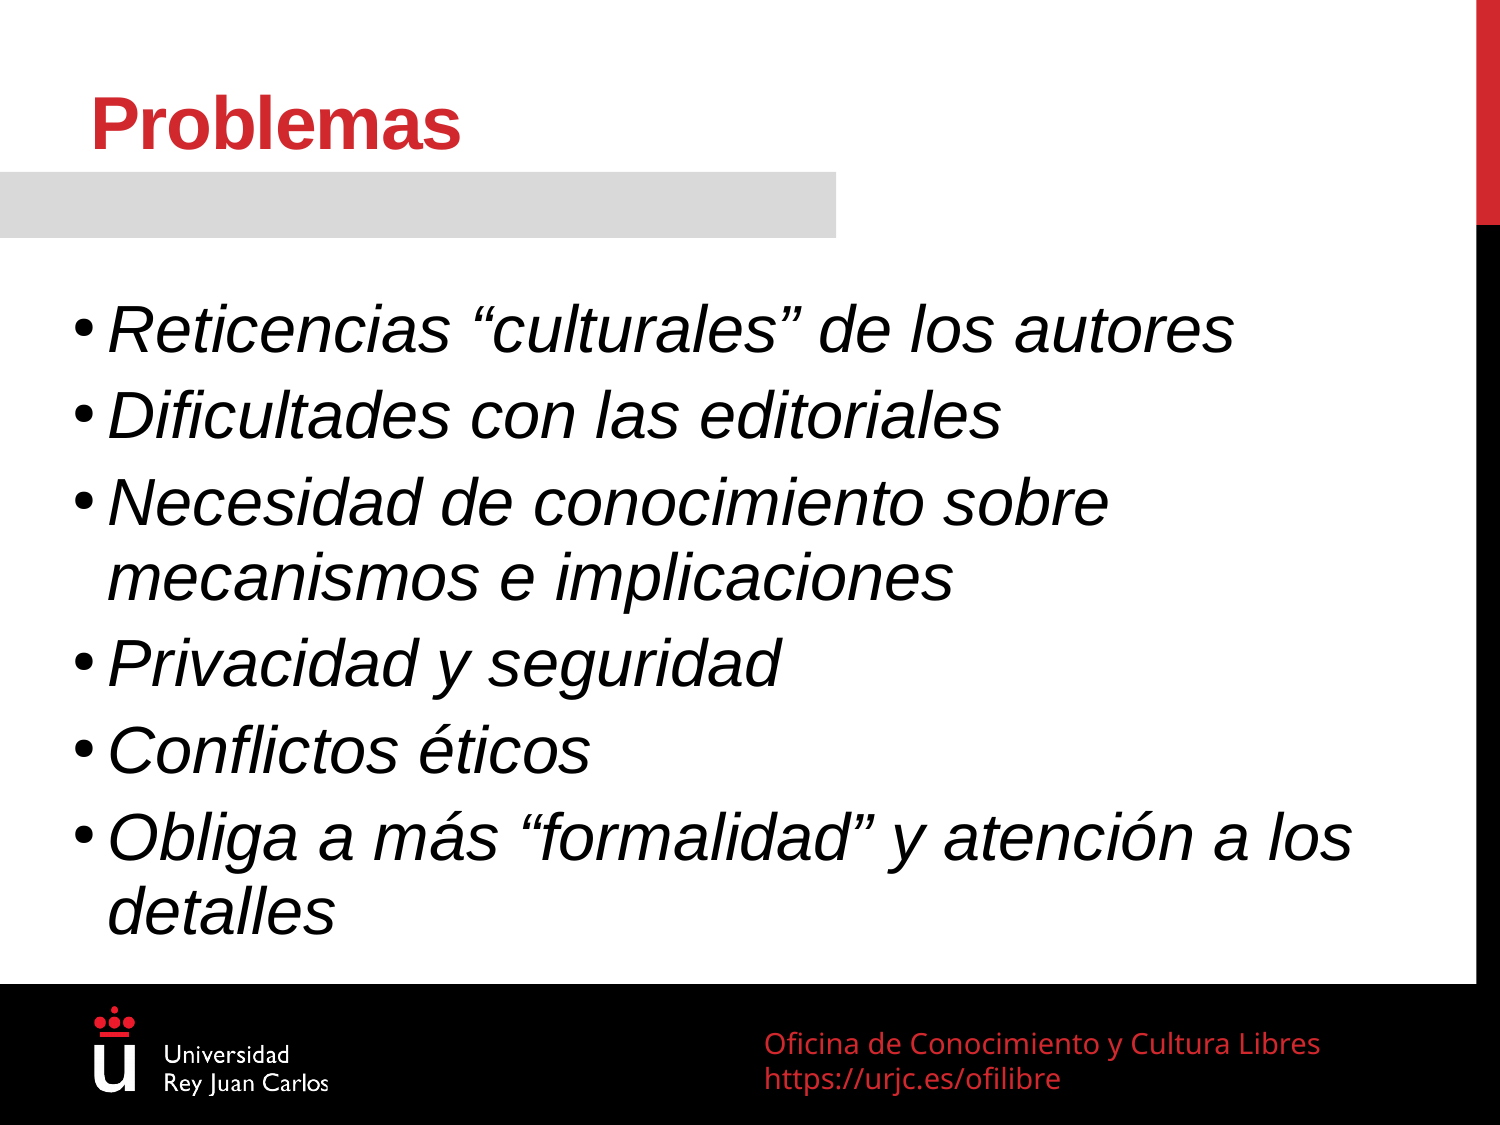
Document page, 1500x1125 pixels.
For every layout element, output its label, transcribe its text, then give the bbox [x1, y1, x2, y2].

picture [94, 1006, 328, 1096]
text_box Oficina de Conocimiento y Cultura Libres https://urjc.es/ofilibre [748, 1017, 1500, 1125]
text_box [0, 984, 1500, 1125]
title [75, 172, 1026, 250]
text_box Problemas [0, 24, 1326, 172]
text_box Reticencias “culturales” de los autores Dificultades con las editoriales Necesidad de conocimiento sobre mecanismos e implicaciones Privacidad y seguridad Conflictos éticos Obliga a más “formalidad” y atención a los detalles [57, 284, 1390, 957]
text_box [0, 171, 837, 238]
